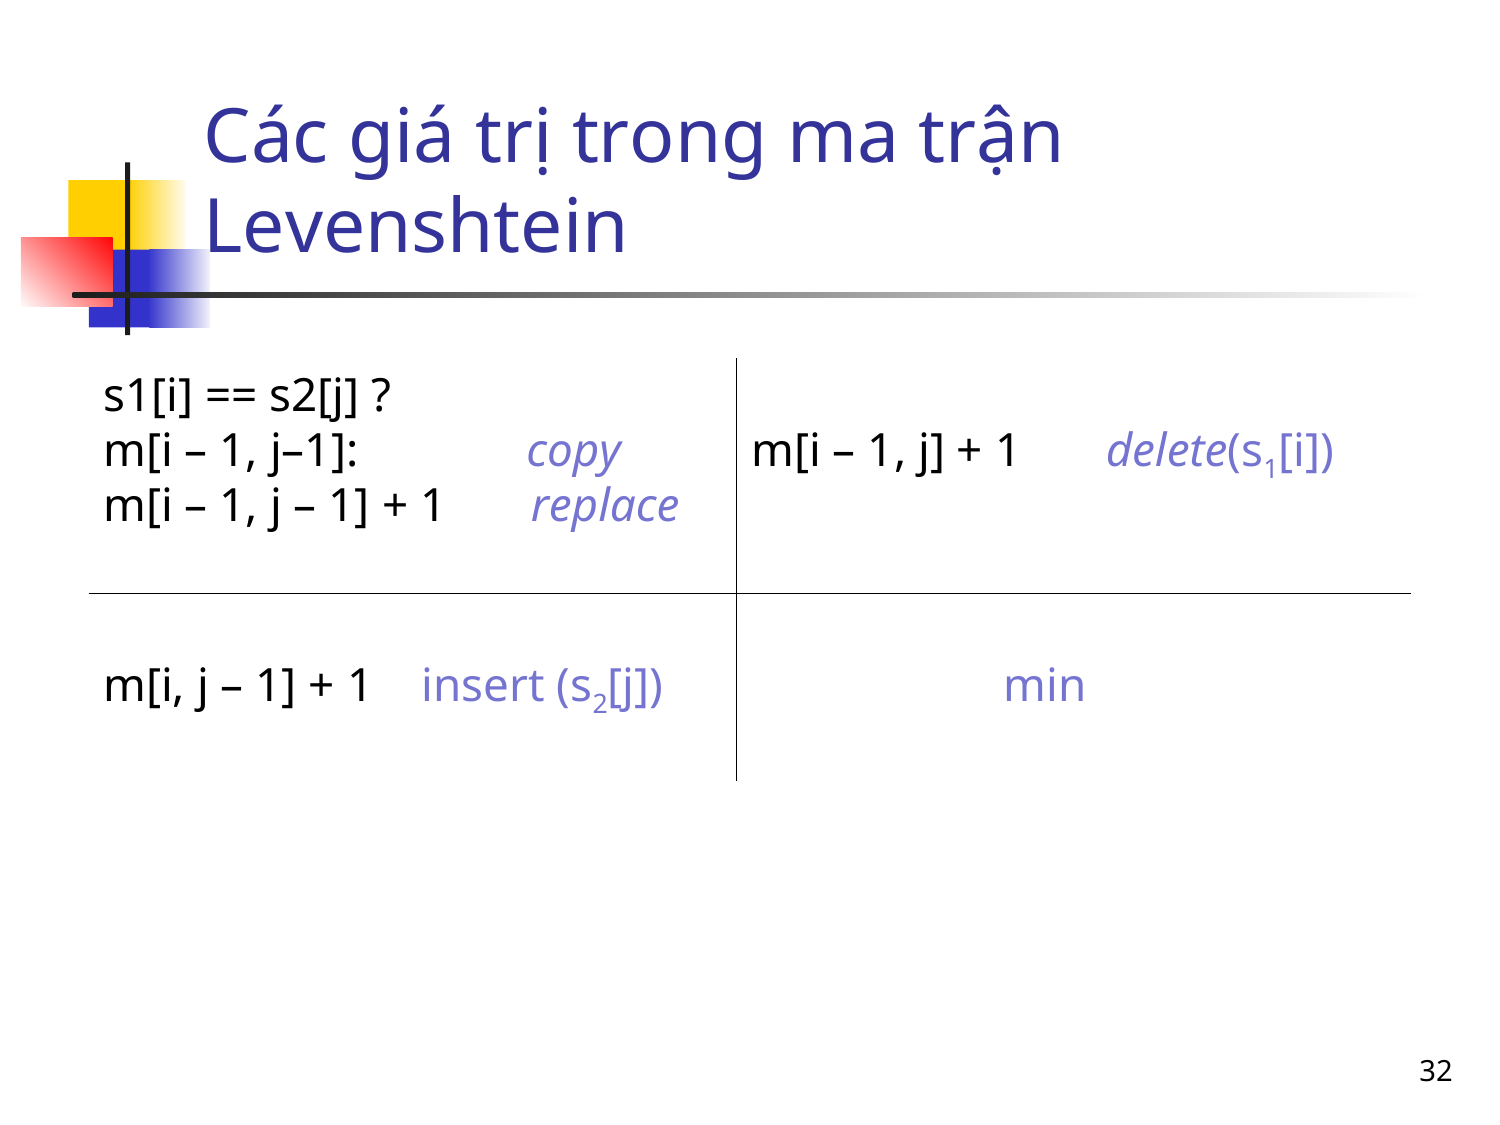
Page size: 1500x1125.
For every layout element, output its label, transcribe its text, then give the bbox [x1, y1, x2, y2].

title Các giá trị trong ma trận Levenshtein [188, 35, 1468, 276]
table_cell min [737, 594, 1411, 781]
table_header m[i – 1, j] + 1 delete(s1[i]) [737, 358, 1411, 593]
table_header s1[i] == s2[j] ? m[i – 1, j–1]: copy m[i – 1, j – 1] + 1 replace [89, 358, 736, 593]
text_box <number> [1155, 1024, 1468, 1100]
table_cell m[i, j – 1] + 1 insert (s2[j]) [89, 594, 736, 781]
